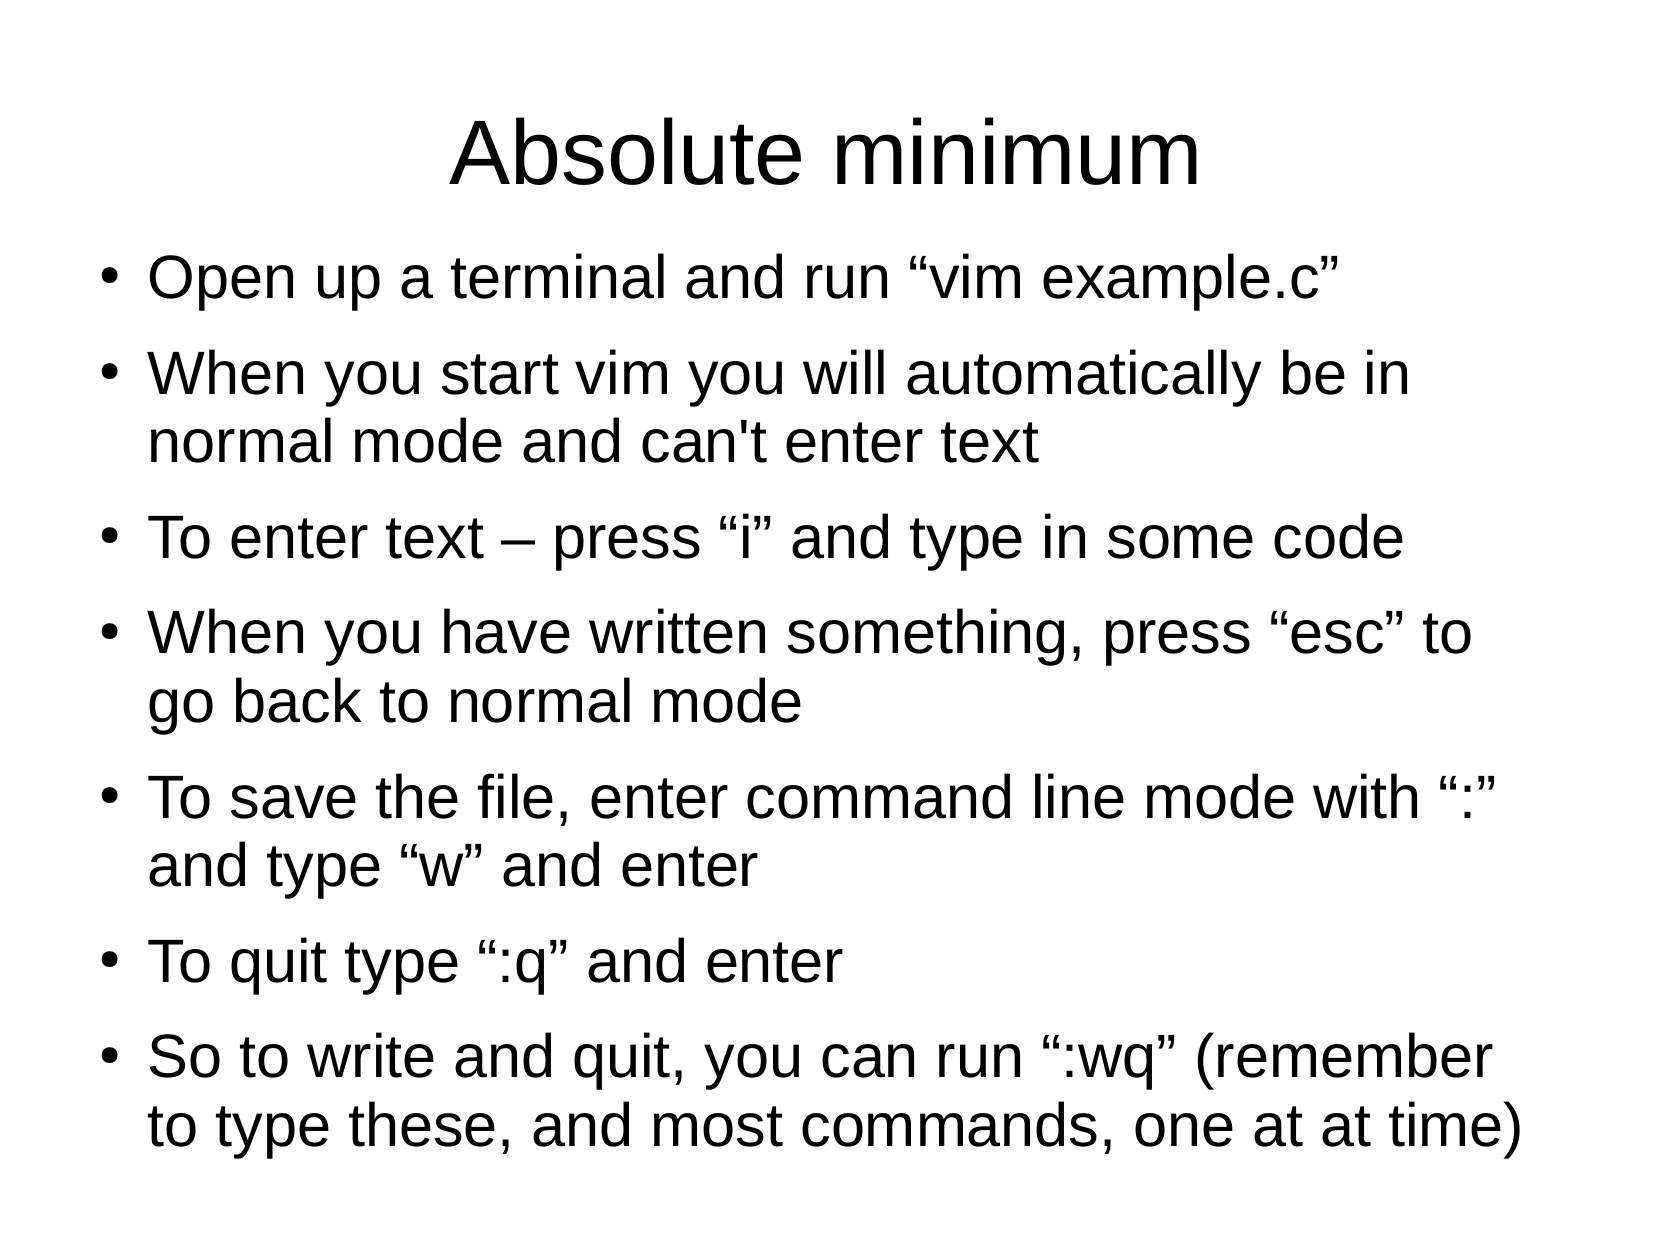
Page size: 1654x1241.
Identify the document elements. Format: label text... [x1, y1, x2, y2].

list Open up a terminal and run “vim example.c” When you start vim you will automatically be in normal mode and can't enter text To enter text – press “i” and type in some code When you have written something, press “esc” to go back to normal mode To save the file, enter command line mode with “:” and type “w” and enter To quit type “:q” and enter So to write and quit, you can run “:wq” (remember to type these, and most commands, one at at time) [82, 242, 1538, 1170]
title Absolute minimum [82, 49, 1571, 257]
